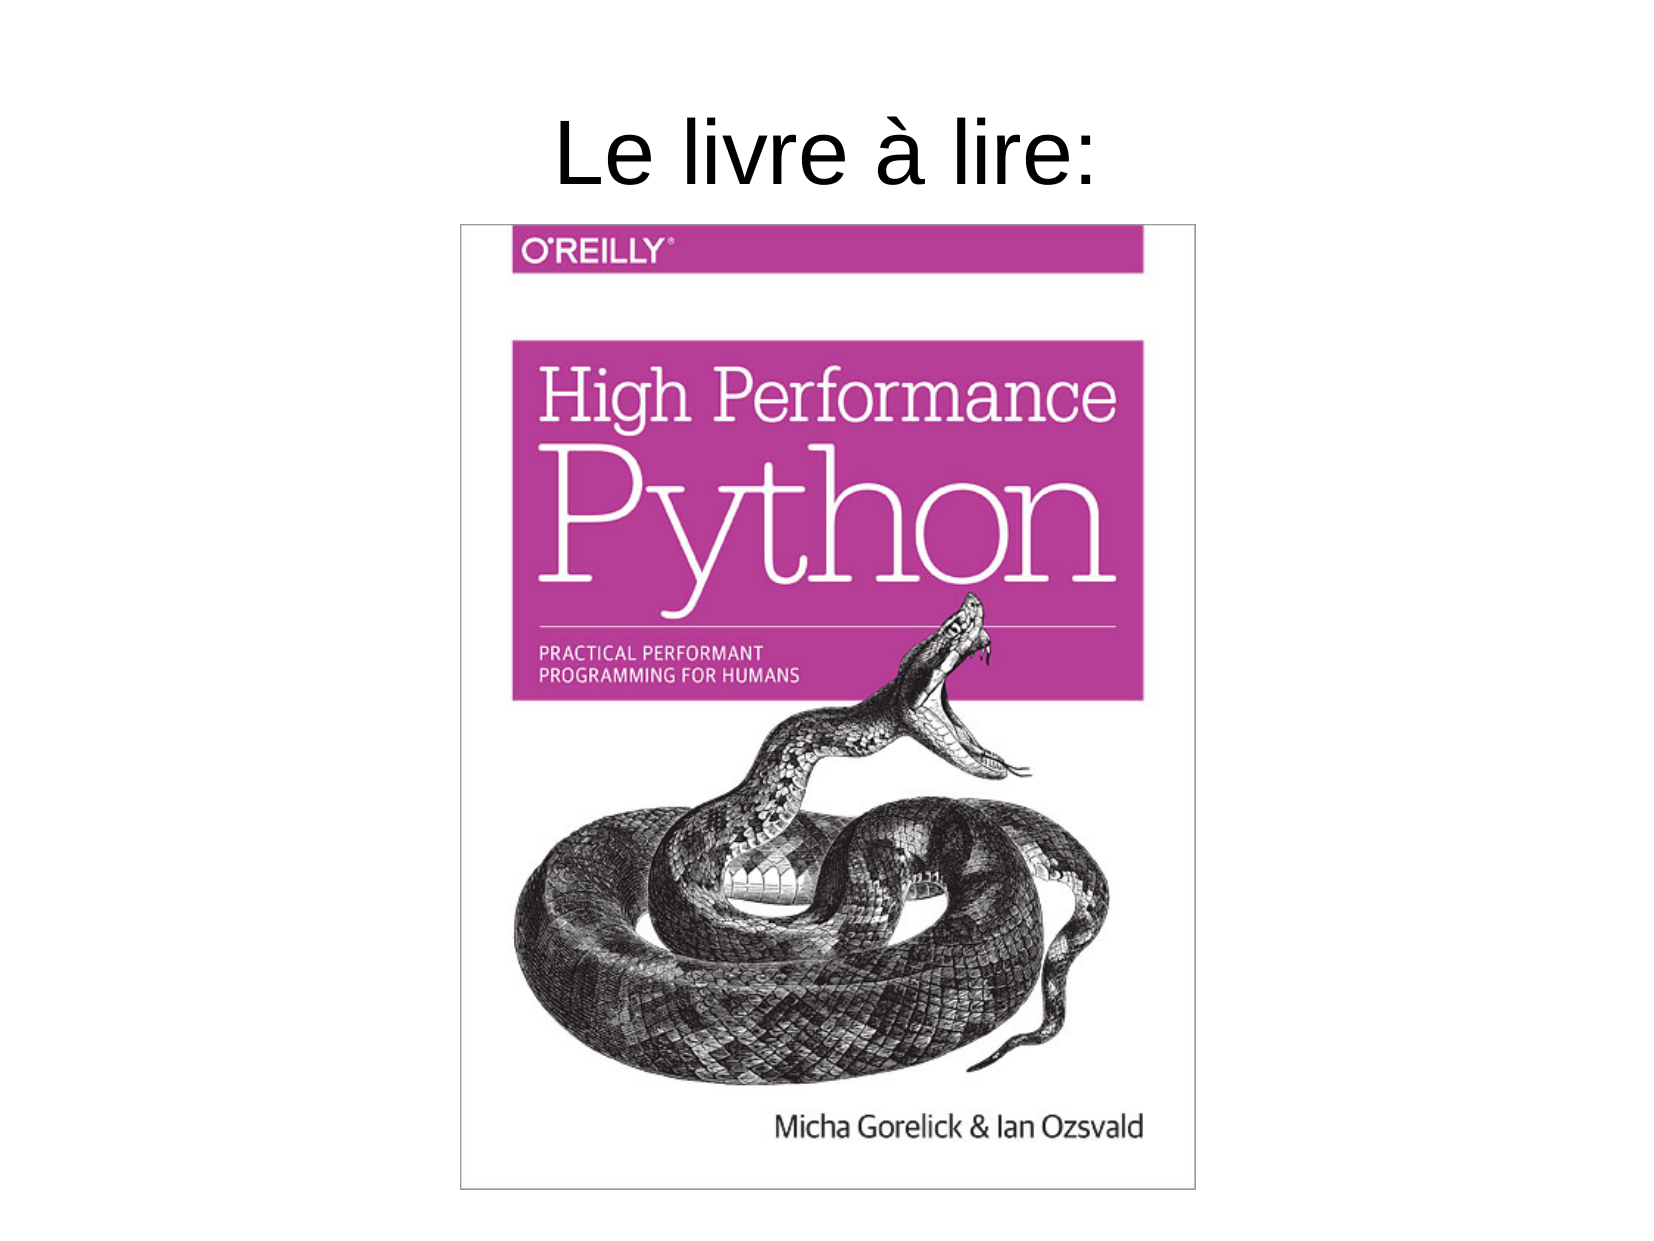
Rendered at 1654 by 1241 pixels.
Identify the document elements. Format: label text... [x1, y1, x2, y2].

picture [460, 224, 1196, 1190]
title Le livre à lire: [82, 49, 1571, 257]
